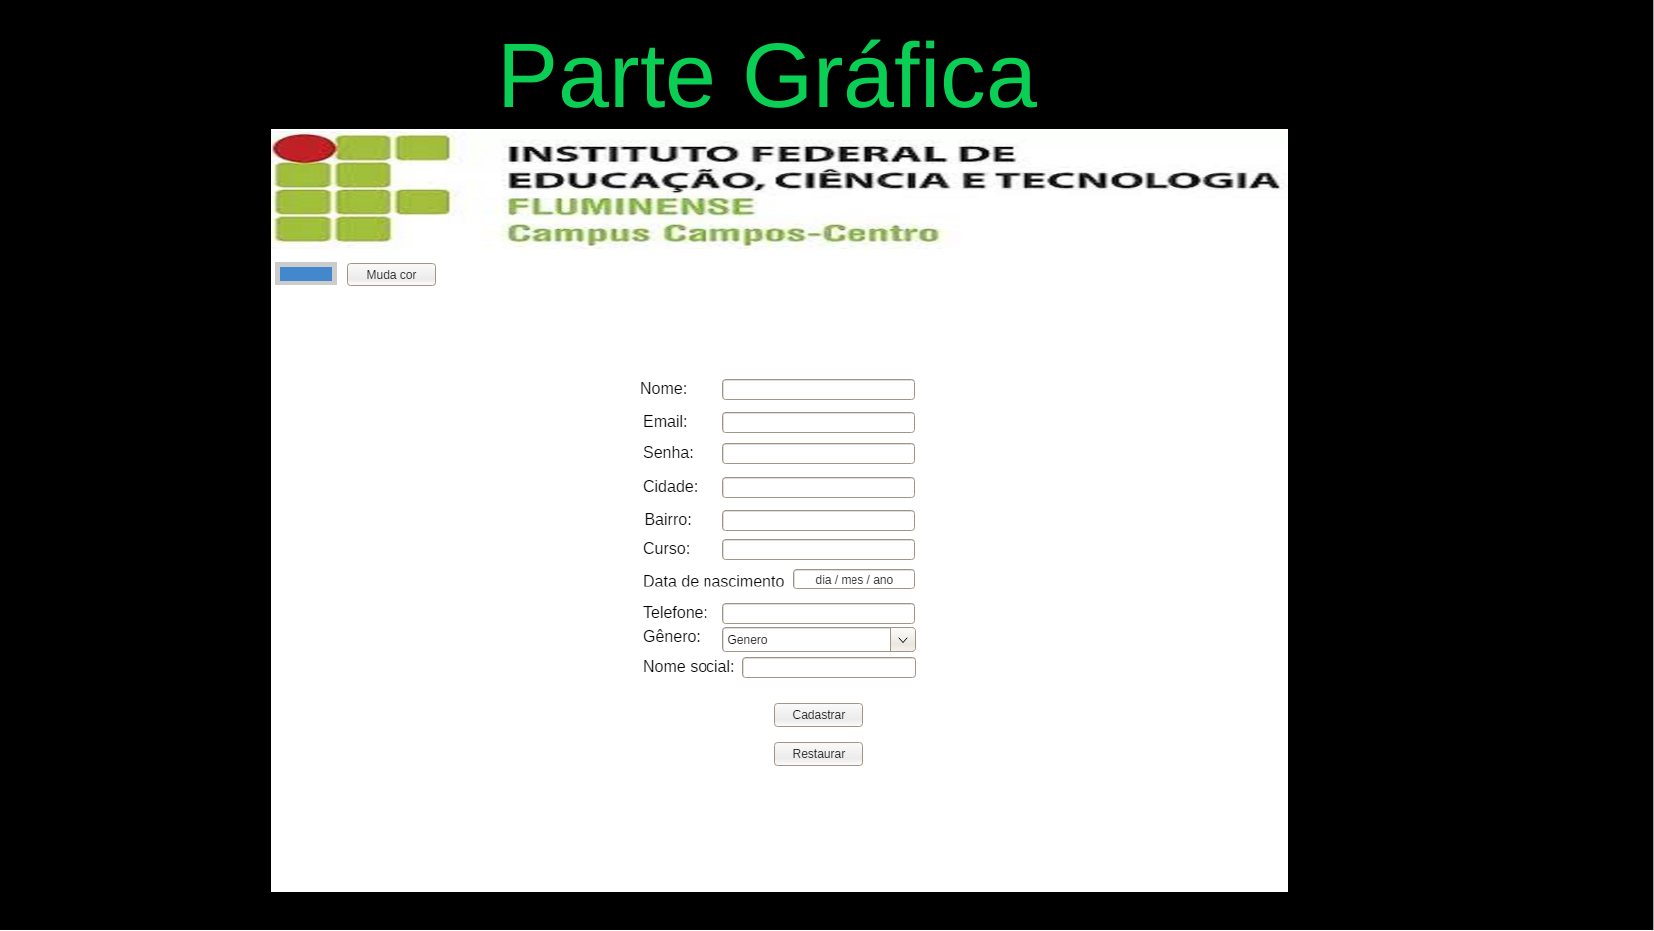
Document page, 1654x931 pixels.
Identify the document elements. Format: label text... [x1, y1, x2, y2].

picture [271, 129, 1288, 892]
title Parte Gráfica [23, 0, 1512, 154]
